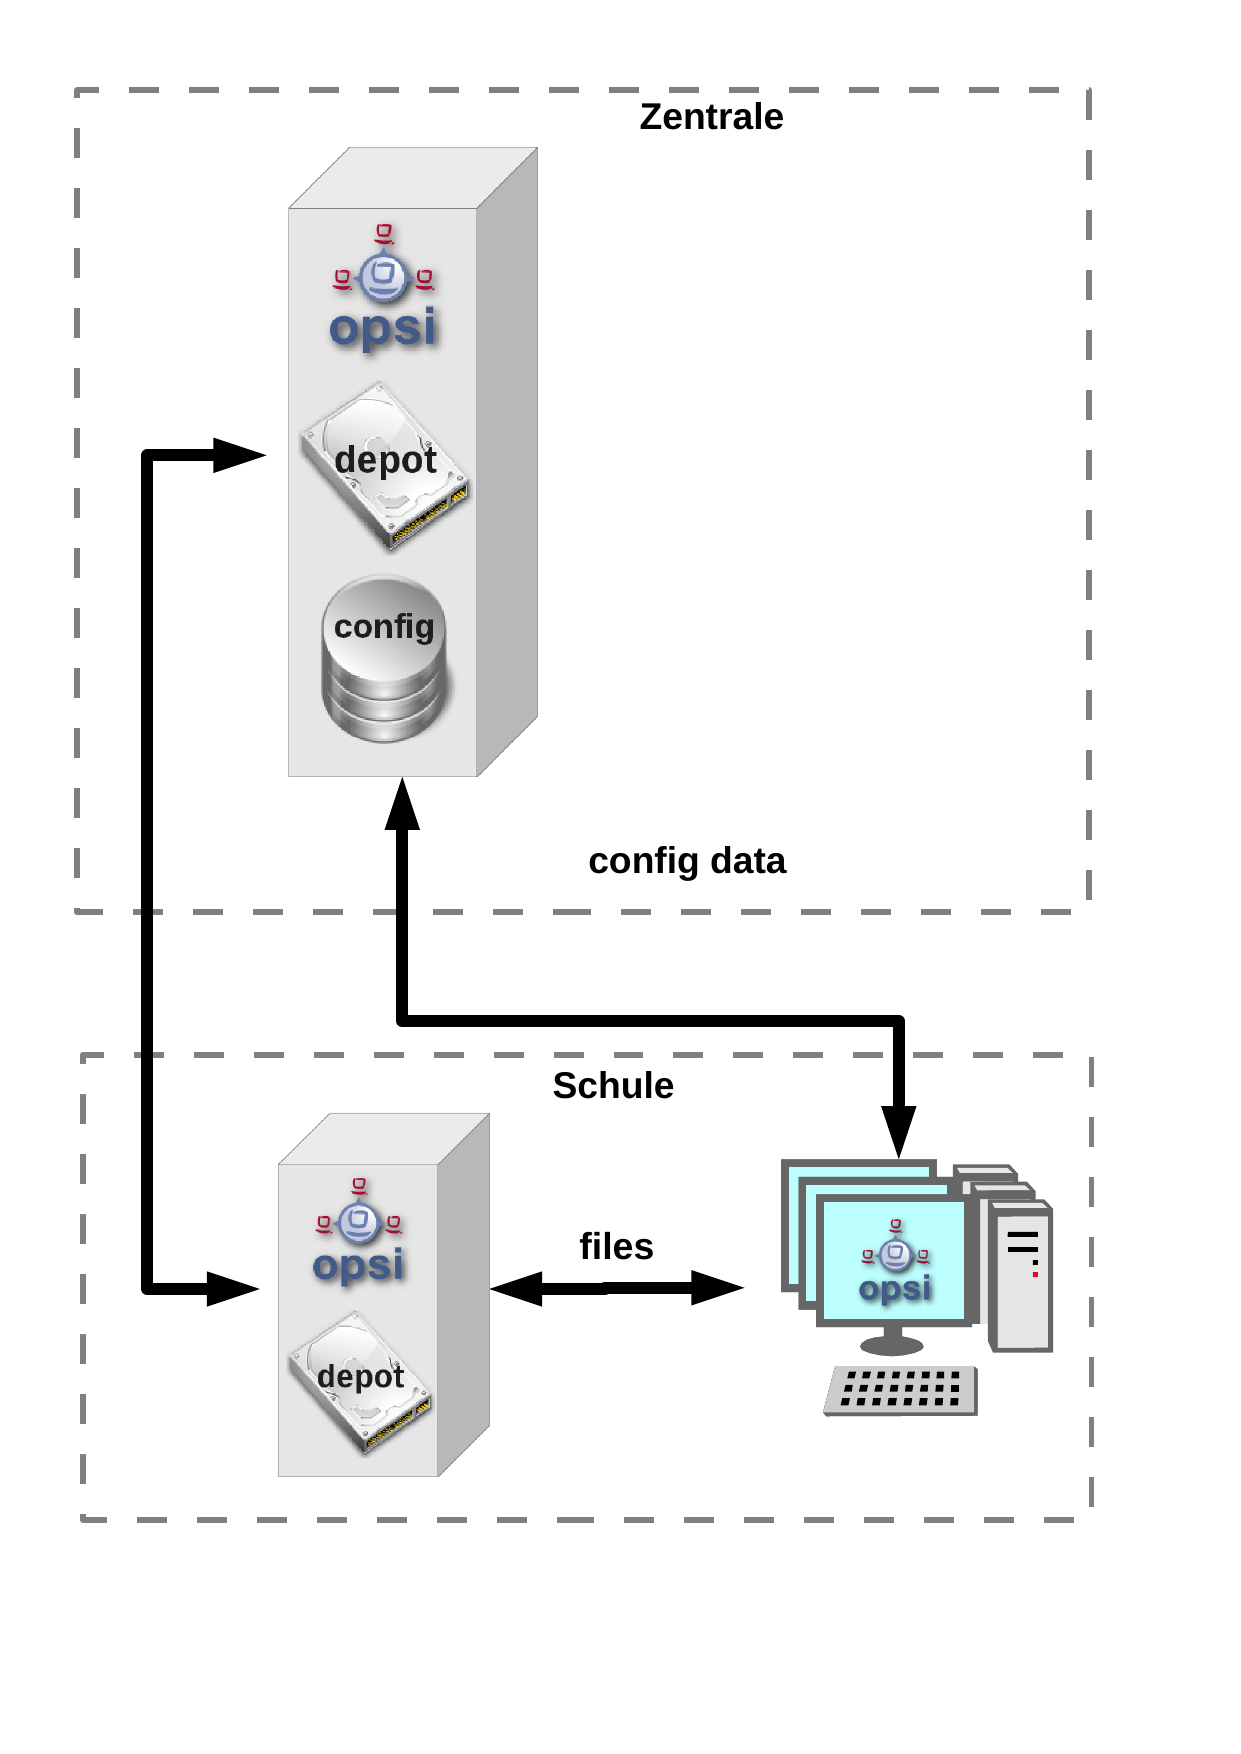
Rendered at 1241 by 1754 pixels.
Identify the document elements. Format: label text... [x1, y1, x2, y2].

text_box Zentrale [624, 88, 988, 198]
text_box [153, 456, 401, 913]
text_box config data [573, 832, 804, 916]
text_box [82, 1054, 1092, 1520]
picture [845, 1212, 944, 1317]
picture [266, 133, 538, 777]
text_box [76, 90, 1090, 913]
picture [259, 1101, 490, 1477]
text_box Schule [537, 1056, 820, 1122]
